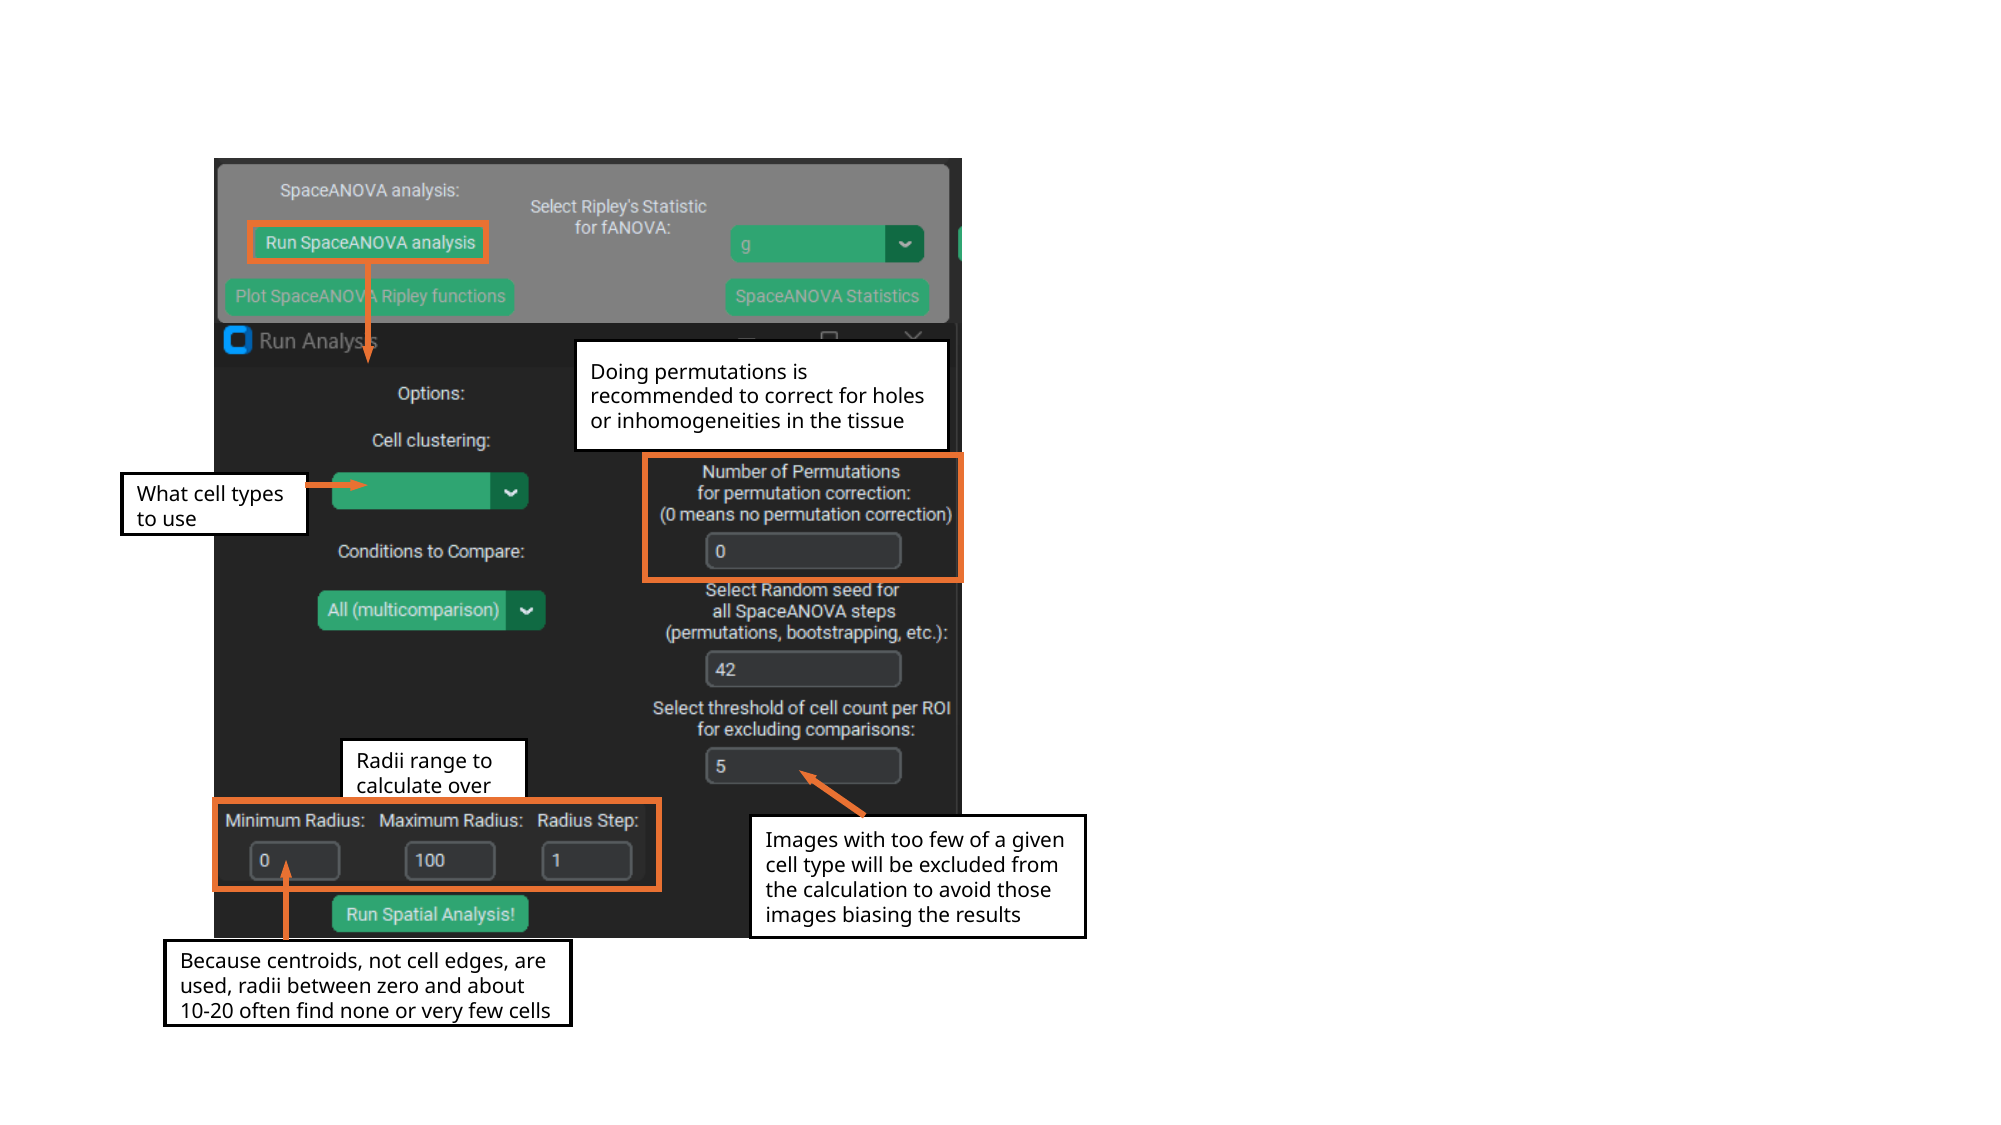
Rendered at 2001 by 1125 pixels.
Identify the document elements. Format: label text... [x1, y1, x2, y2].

text_box Radii range to calculate over [341, 740, 527, 797]
text_box Doing permutations is recommended to correct for holes or inhomogeneities in the tissue [575, 341, 949, 451]
picture [214, 158, 962, 938]
text_box What cell types to use [122, 474, 307, 534]
picture [648, 458, 958, 577]
picture [214, 892, 283, 938]
picture [218, 804, 656, 886]
text_box Images with too few of a given cell type will be excluded from the calculation to avoid those images biasing the results [751, 816, 1086, 938]
text_box Because centroids, not cell edges, are used, radii between zero and about 10-20 often find none or very few cells [165, 940, 571, 1026]
